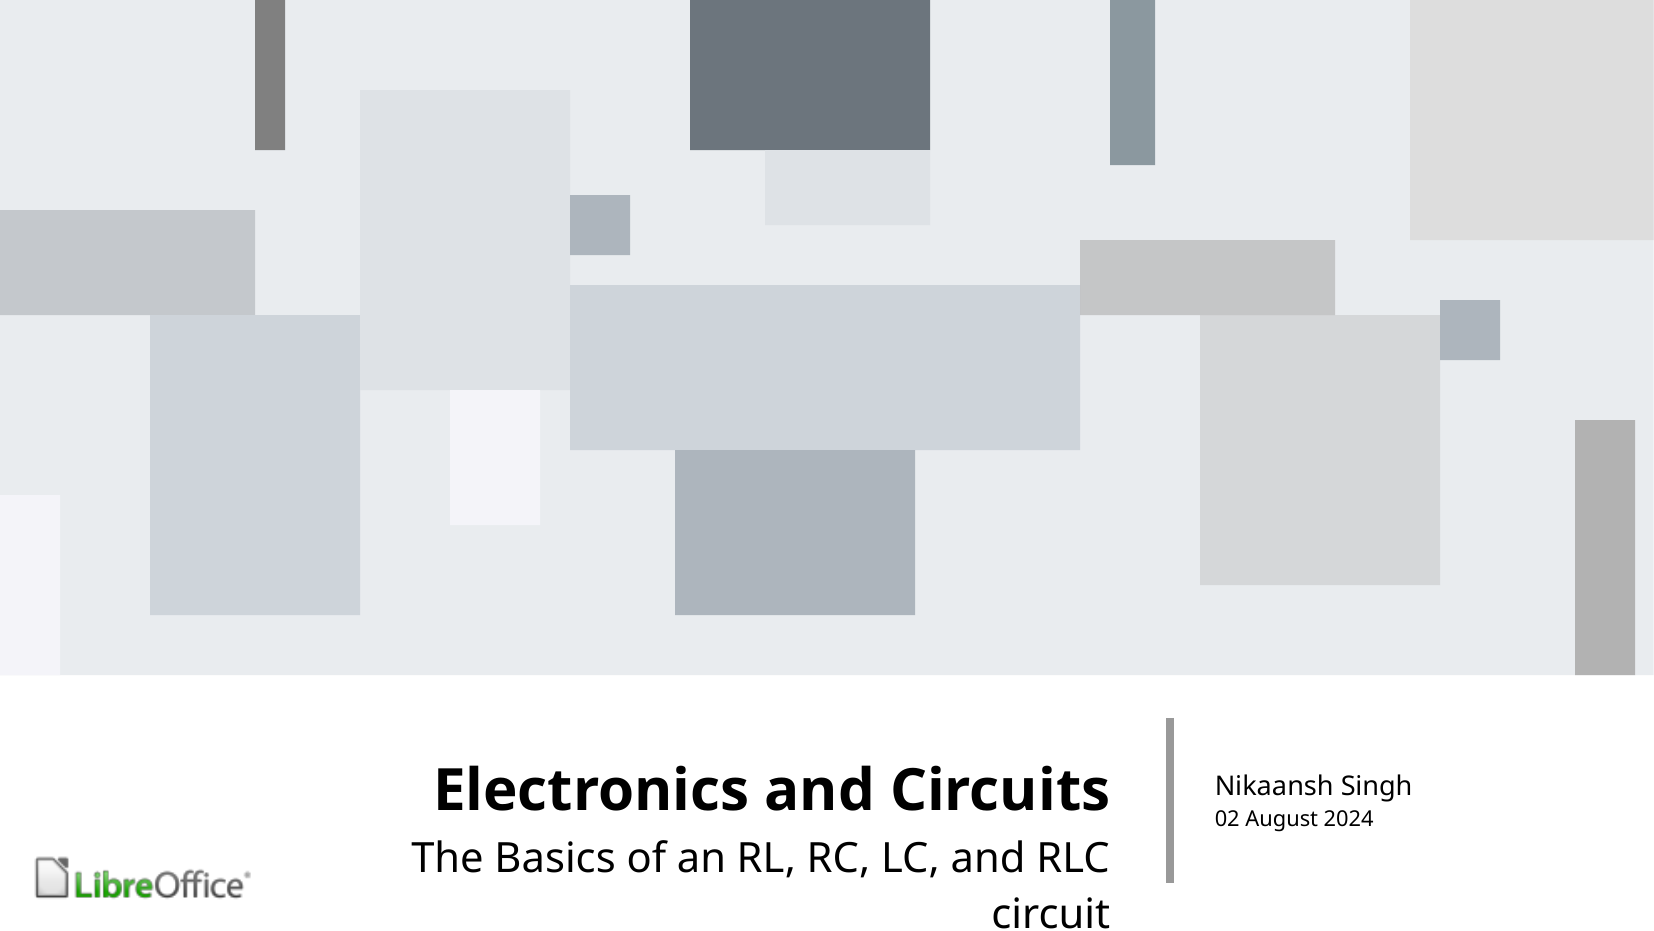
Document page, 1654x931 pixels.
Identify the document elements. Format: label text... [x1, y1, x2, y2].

text_box Electronics and Circuits The Basics of an RL, RC, LC, and RLC circuit [300, 740, 1126, 931]
text_box Nikaansh Singh 02 August 2024 [1200, 759, 1591, 841]
picture [30, 852, 256, 903]
